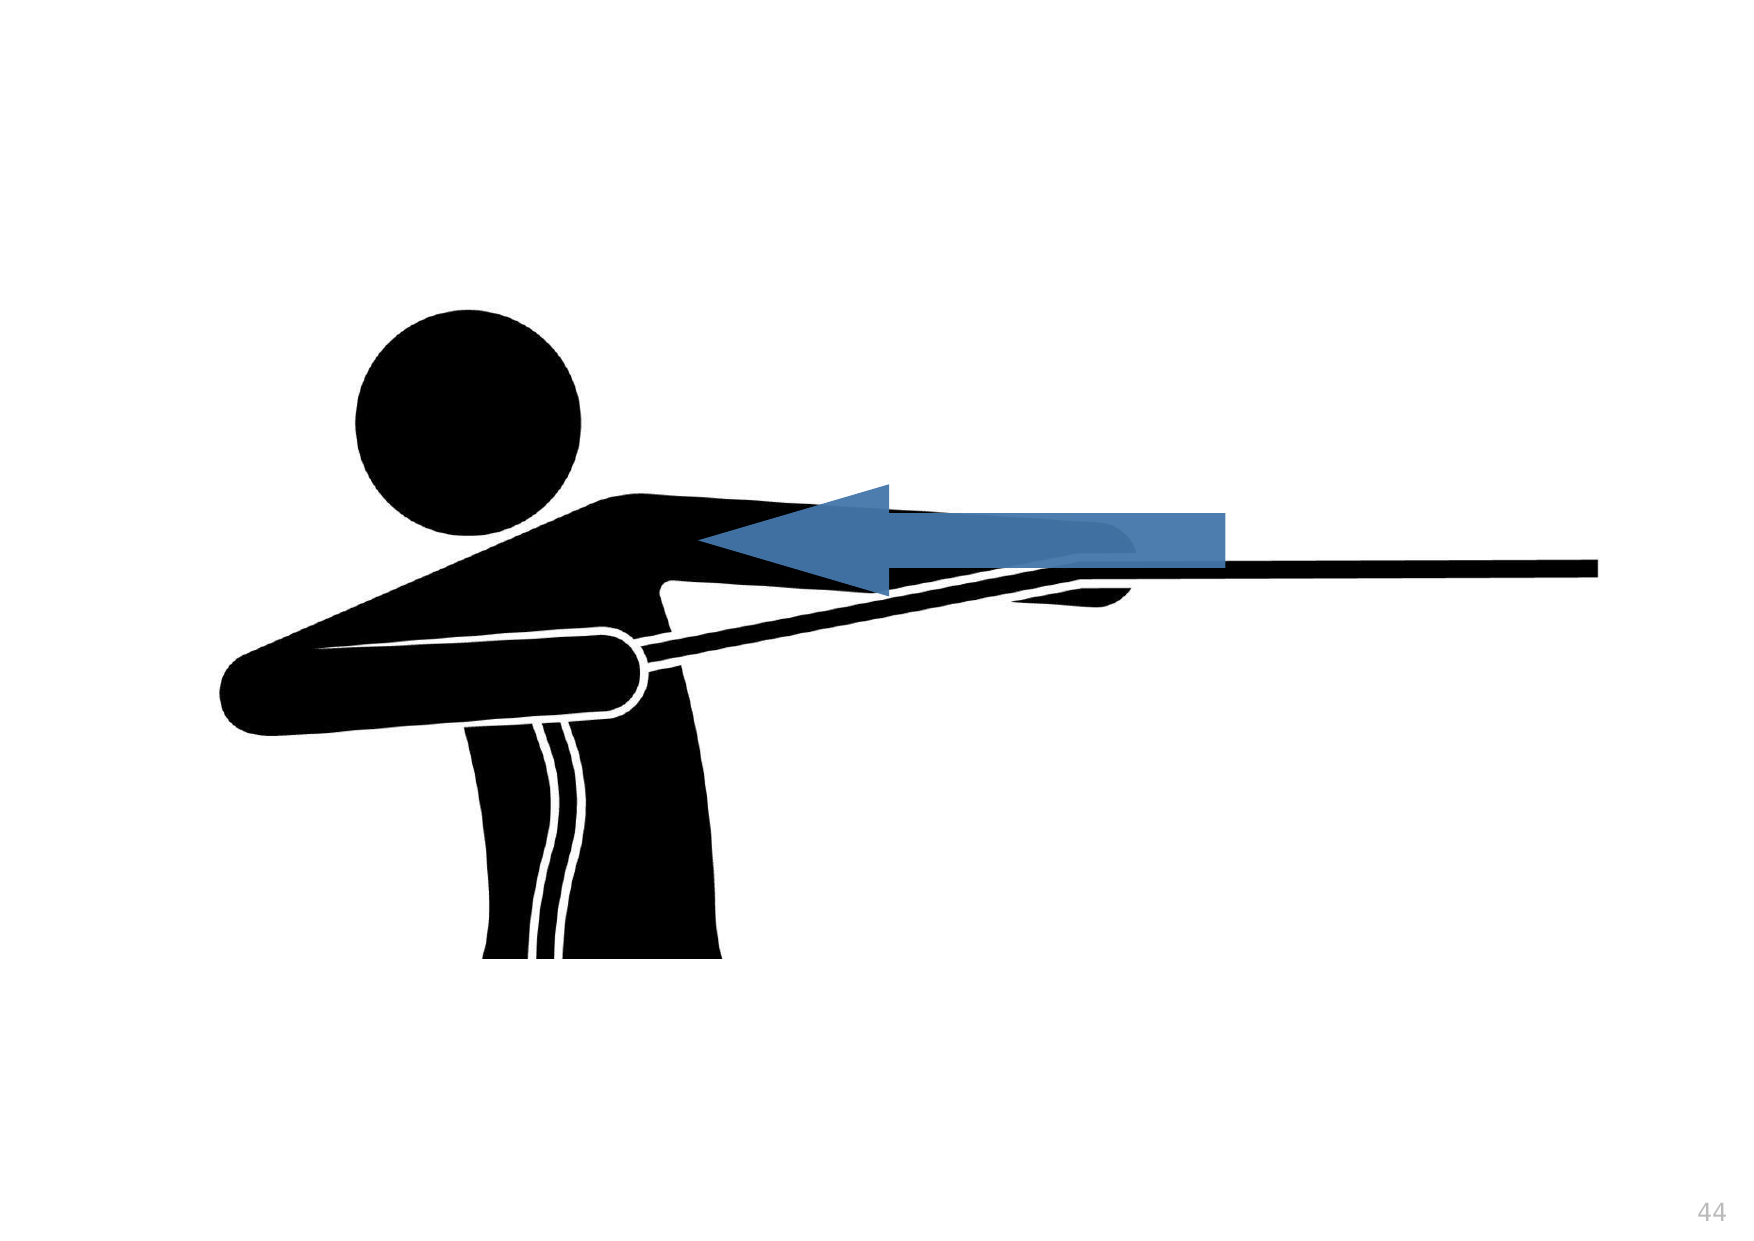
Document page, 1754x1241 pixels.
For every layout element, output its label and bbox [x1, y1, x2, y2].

text_box [697, 484, 1226, 597]
picture [207, 299, 1606, 960]
